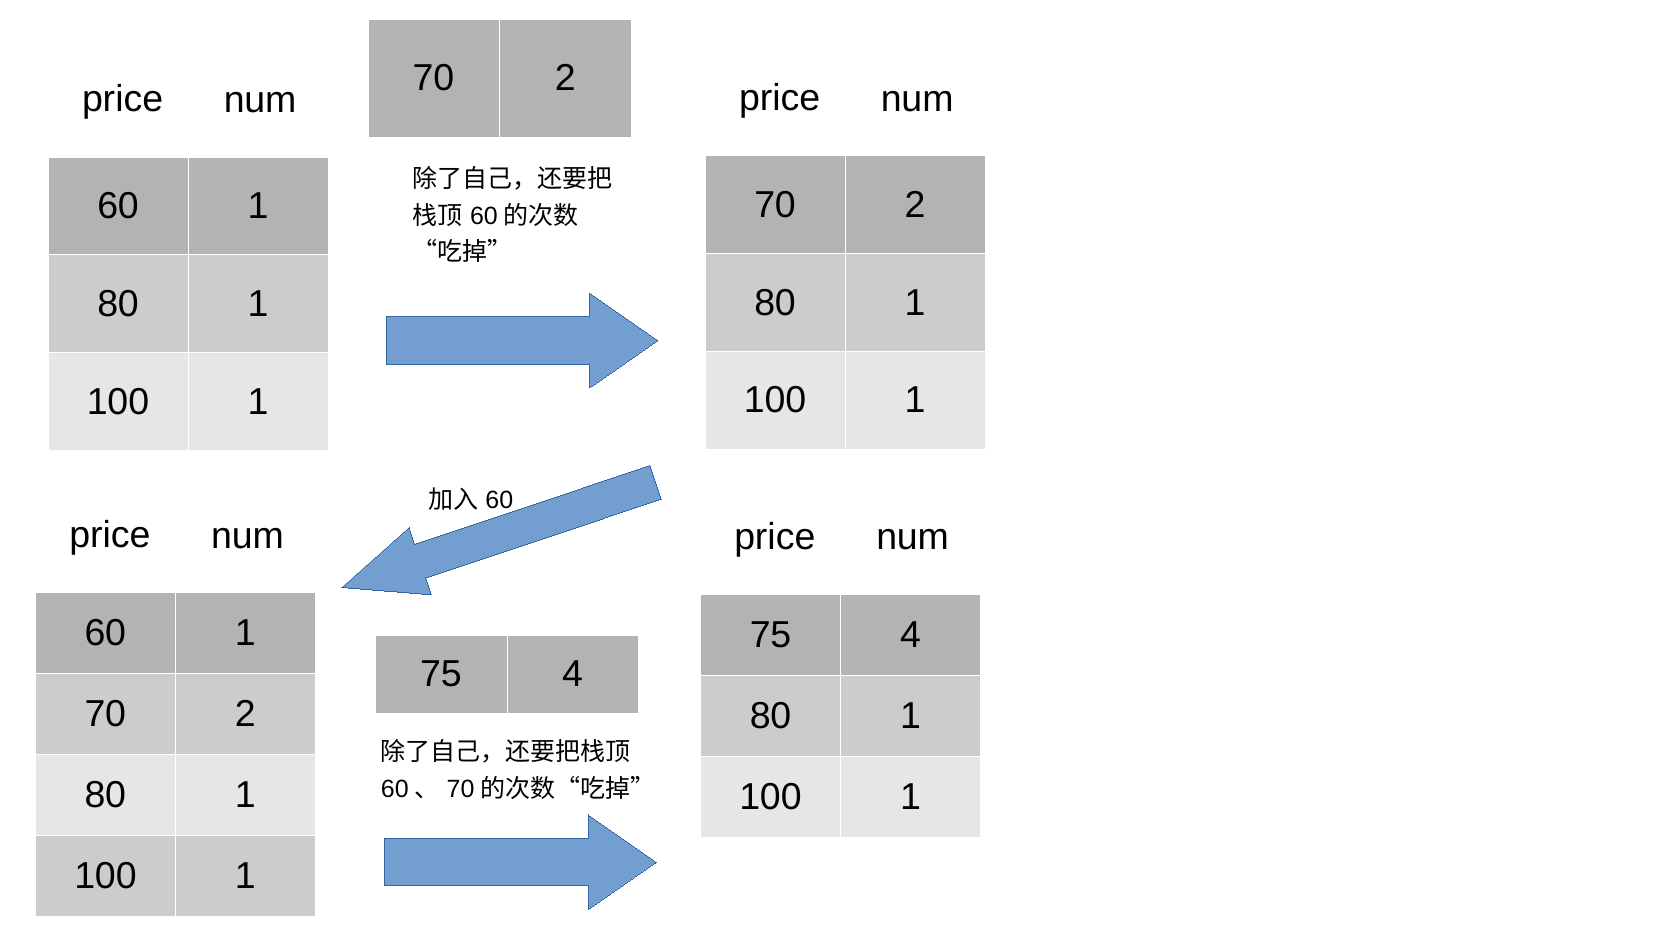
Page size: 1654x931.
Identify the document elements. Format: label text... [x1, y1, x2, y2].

table_header 1 [176, 593, 315, 673]
text_box 除了自己，还要把栈顶60的次数“吃掉” [397, 151, 635, 278]
table_cell 80 [701, 676, 840, 756]
table_header 4 [508, 636, 638, 713]
text_box [603, 465, 662, 519]
text_box price [67, 70, 209, 170]
text_box price [724, 68, 867, 168]
text_box [384, 814, 657, 910]
text_box num [208, 71, 328, 128]
table_cell 80 [706, 254, 845, 351]
table_cell 1 [841, 676, 980, 756]
text_box [386, 293, 658, 388]
table_cell 1 [841, 757, 980, 837]
table_header 70 [706, 156, 845, 253]
table_header 2 [500, 20, 631, 137]
table_cell 2 [176, 674, 315, 754]
table_cell 100 [706, 352, 845, 449]
table_cell 100 [701, 757, 840, 837]
table_cell 1 [189, 353, 328, 450]
text_box 加入60 [413, 472, 603, 525]
text_box price [719, 507, 862, 607]
table_cell 80 [36, 755, 175, 835]
table_cell 1 [176, 836, 315, 916]
text_box num [861, 508, 980, 566]
table_header 75 [701, 595, 840, 675]
text_box [341, 525, 585, 595]
table_header 1 [189, 158, 328, 254]
table_header 4 [841, 595, 980, 675]
table_cell 1 [189, 255, 328, 352]
table_header 70 [369, 20, 499, 137]
text_box num [866, 69, 985, 127]
table_header 2 [846, 156, 985, 253]
table_header 60 [36, 593, 175, 673]
table_cell 1 [176, 755, 315, 835]
table_cell 1 [846, 352, 985, 449]
table_cell 100 [49, 353, 188, 450]
table_cell 80 [49, 255, 188, 352]
table_cell 1 [846, 254, 985, 351]
text_box 除了自己，还要把栈顶60、70的次数“吃掉” [366, 724, 697, 827]
table_header 75 [376, 636, 507, 713]
table_cell 100 [36, 836, 175, 916]
text_box num [196, 506, 315, 564]
text_box price [54, 505, 197, 605]
table_cell 70 [36, 674, 175, 754]
table_header 60 [49, 158, 188, 254]
